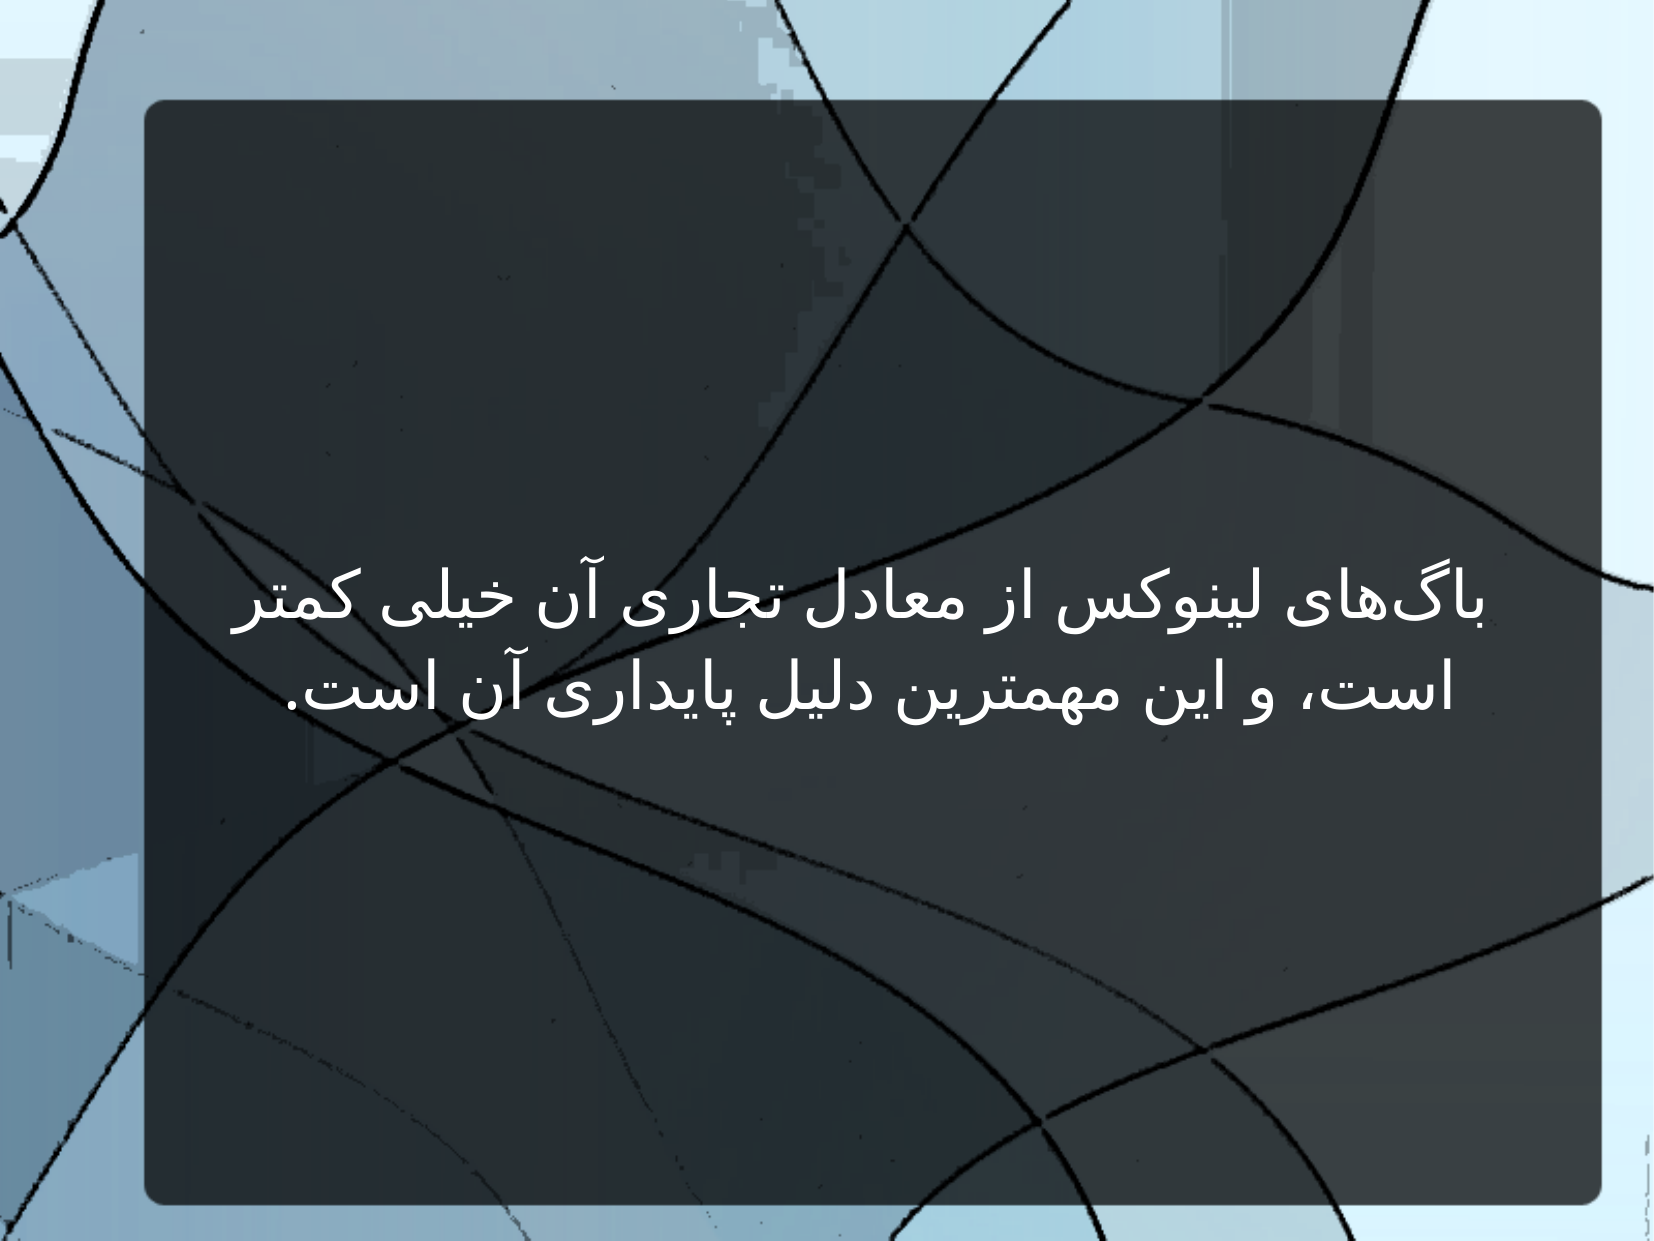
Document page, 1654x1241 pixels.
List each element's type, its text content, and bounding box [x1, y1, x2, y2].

picture [0, 0, 1654, 1241]
subtitle باگ‌های لینوکس از معادل تجاری آن خیلی کمتر است، و این مهمترین دلیل پایداری آن است. [159, 115, 1583, 1161]
